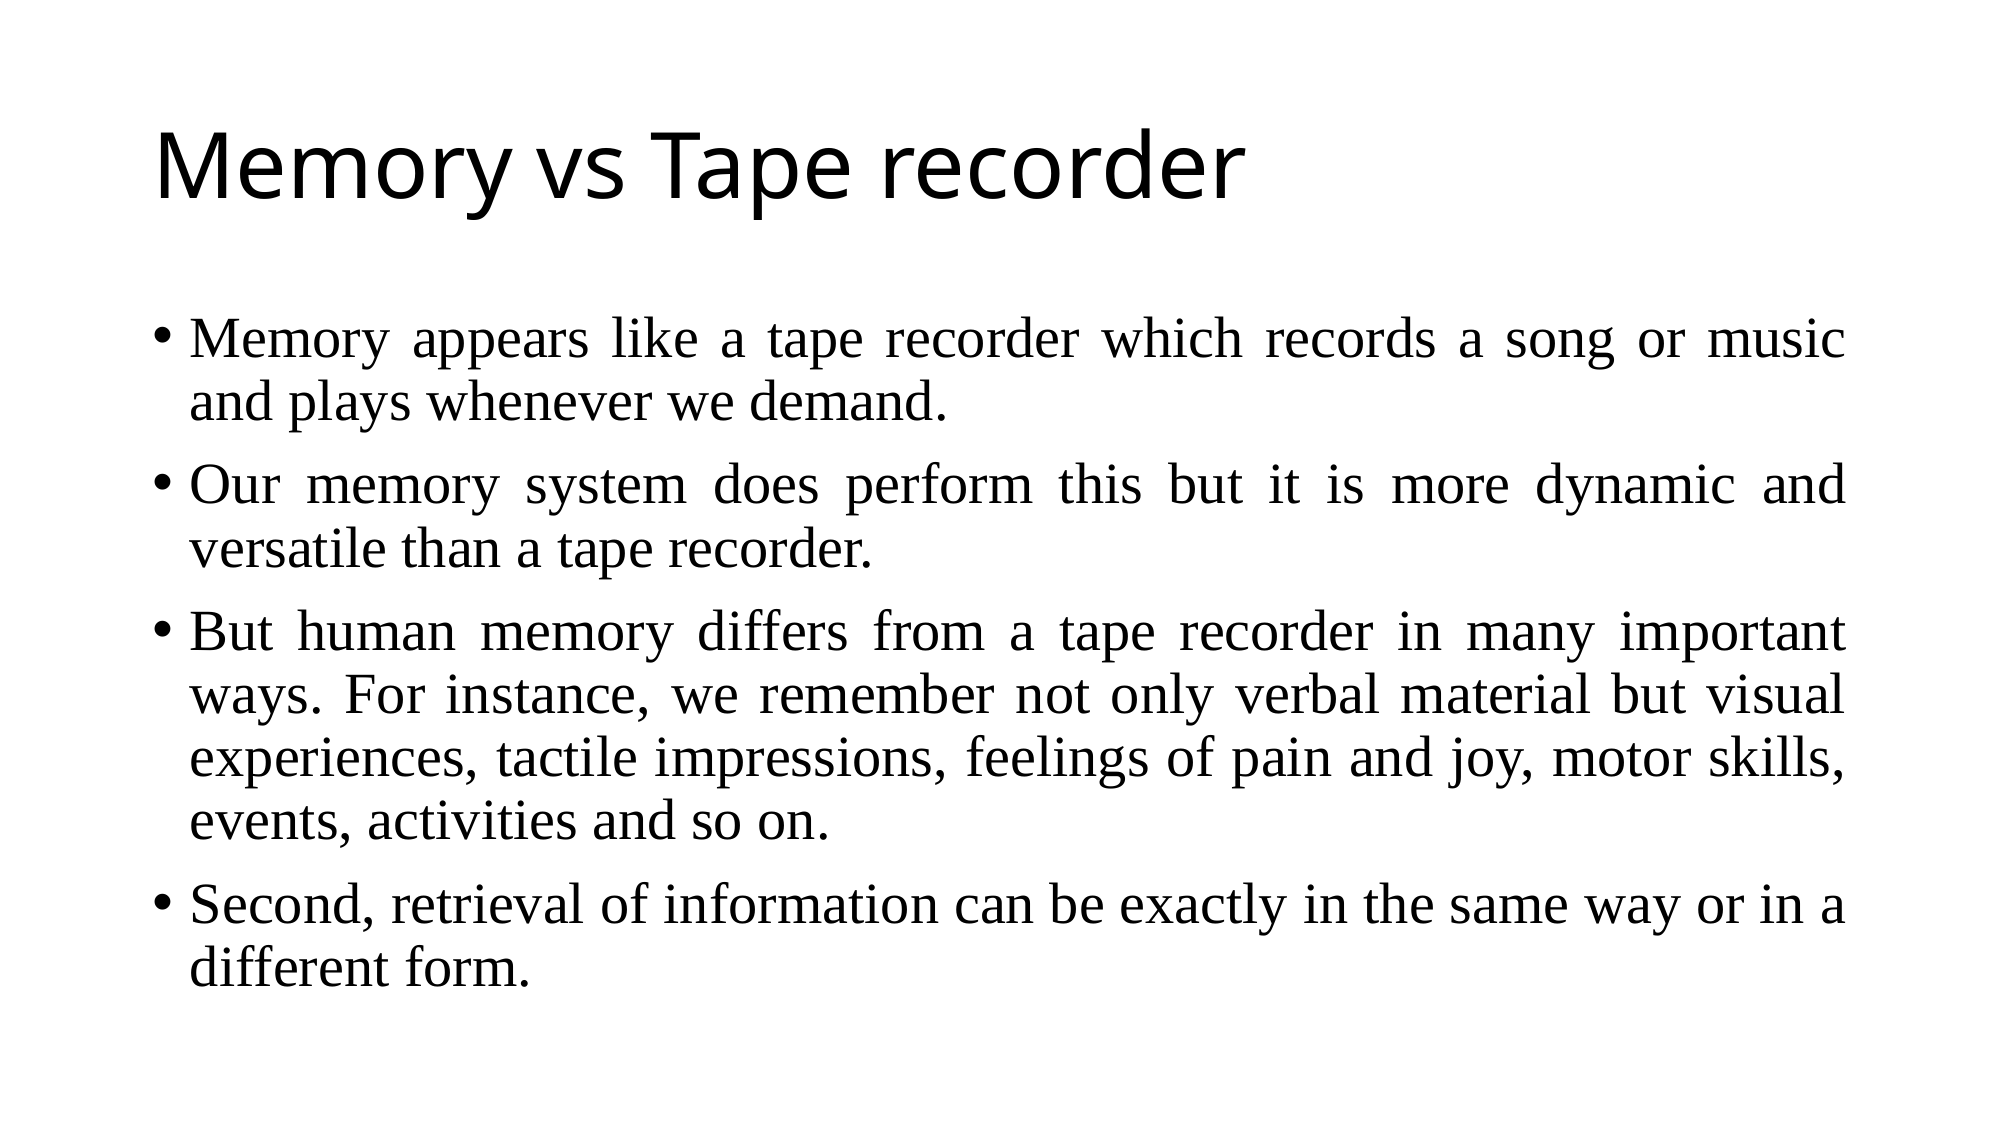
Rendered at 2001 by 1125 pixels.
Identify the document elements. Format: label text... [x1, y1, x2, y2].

title Memory vs Tape recorder [137, 59, 1863, 278]
list Memory appears like a tape recorder which records a song or music and plays whenever we demand. Our memory system does perform this but it is more dynamic and versatile than a tape recorder. But human memory differs from a tape recorder in many important ways. For instance, we remember not only verbal material but visual experiences, tactile impressions, feelings of pain and joy, motor skills, events, activities and so on. Second, retrieval of information can be exactly in the same way or in a different form. [137, 299, 1863, 1014]
